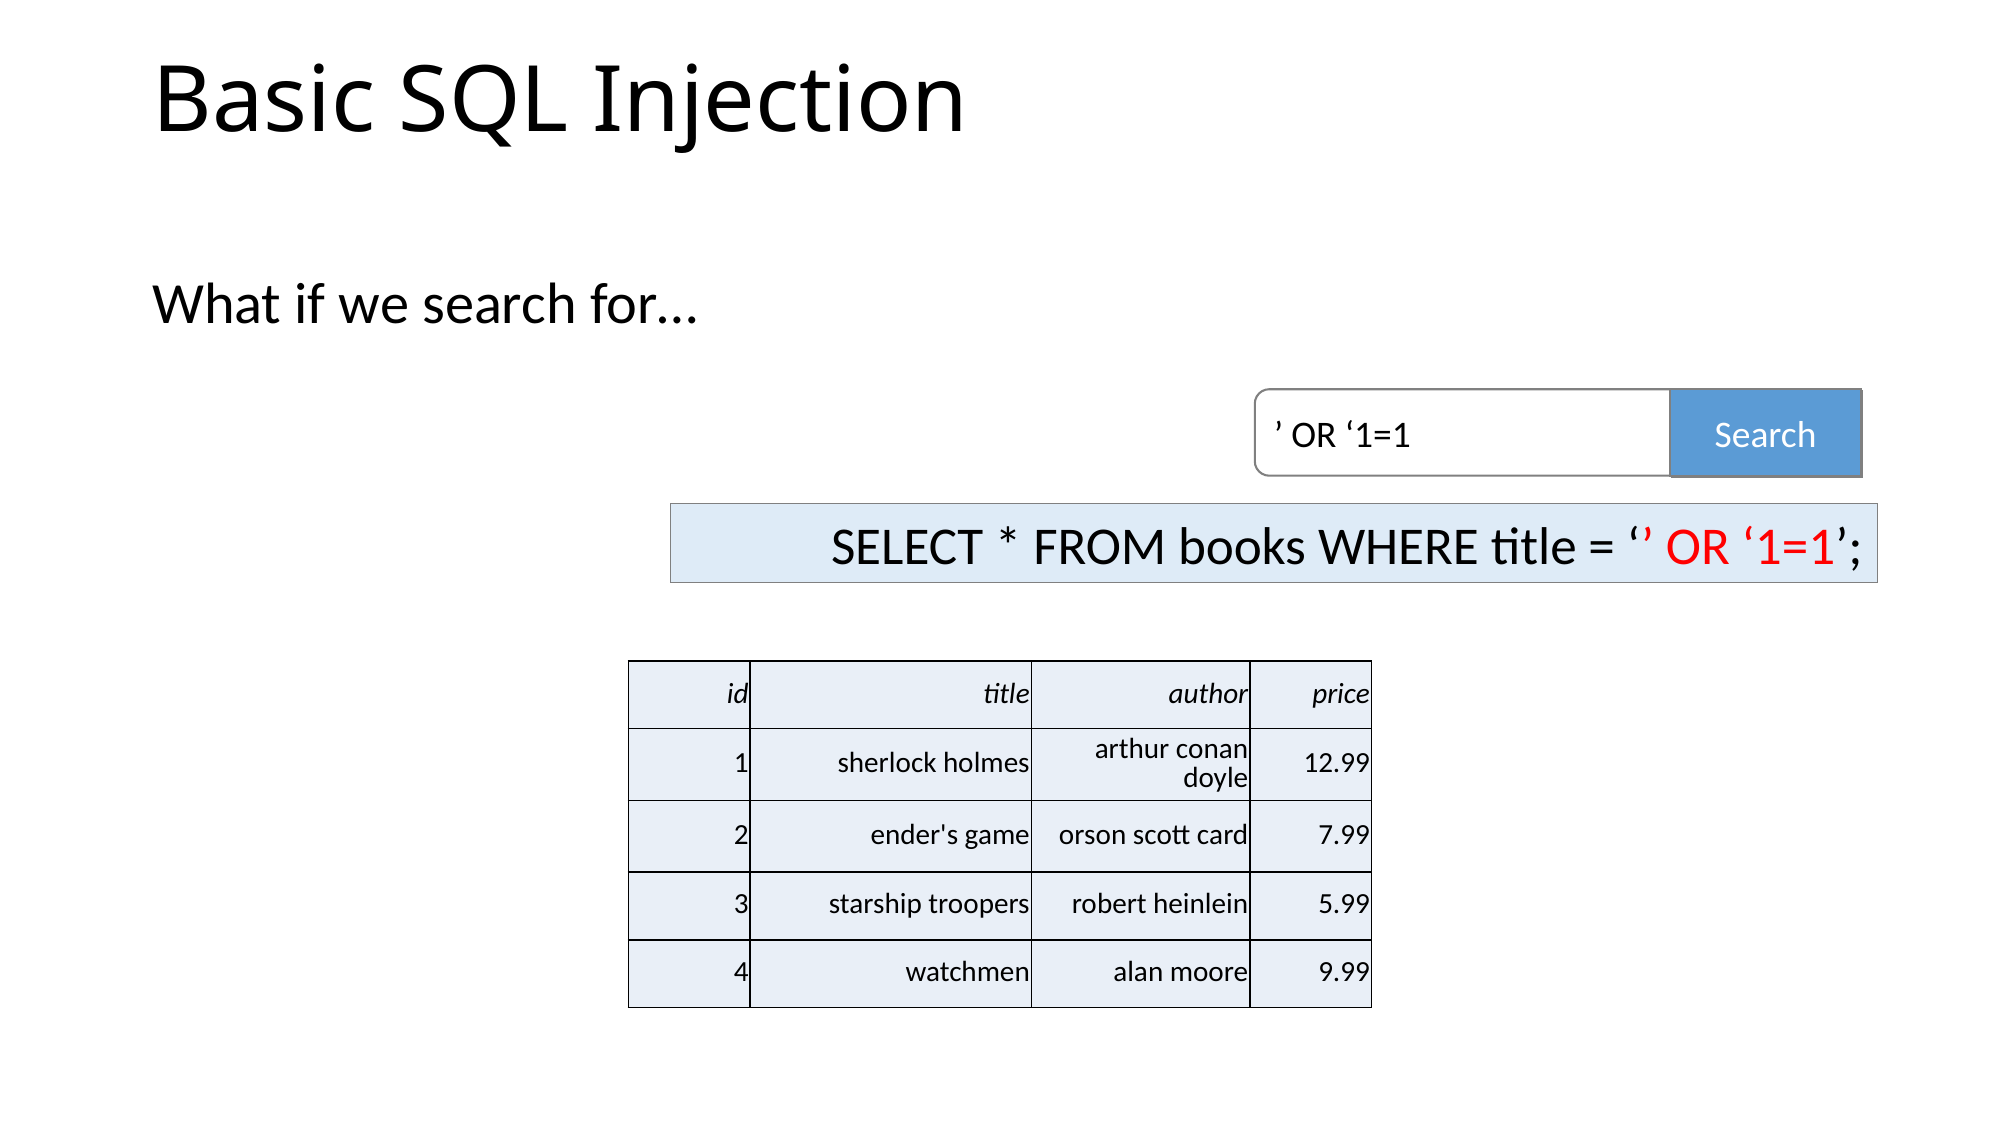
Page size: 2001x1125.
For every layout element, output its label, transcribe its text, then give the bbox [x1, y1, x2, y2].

table_cell 7.99 [1251, 801, 1371, 871]
table_cell 2 [629, 801, 749, 871]
table_cell 4 [629, 941, 749, 1007]
table_cell 12.99 [1251, 729, 1371, 800]
table_cell watchmen [751, 941, 1031, 1007]
table_cell 3 [629, 873, 749, 939]
table_cell sherlock holmes [751, 729, 1031, 800]
text_box ’ OR ‘1=1 [1254, 389, 1669, 476]
table_cell alan moore [1032, 941, 1249, 1007]
table_cell arthur conan doyle [1032, 729, 1249, 800]
table_header price [1251, 662, 1371, 728]
table_cell starship troopers [751, 873, 1031, 939]
table_cell 1 [629, 729, 749, 800]
text_box Search [1695, 402, 1835, 462]
text_box [1669, 389, 1863, 478]
table_cell orson scott card [1032, 801, 1249, 871]
table_cell robert heinlein [1032, 873, 1249, 939]
title Basic SQL Injection [137, 42, 1863, 163]
table_cell ender's game [751, 801, 1031, 871]
table_header author [1032, 662, 1249, 728]
table_header title [751, 662, 1031, 728]
table_cell 9.99 [1251, 941, 1371, 1007]
table_header id [629, 662, 749, 728]
text_box SELECT * FROM books WHERE title = ‘’ OR ‘1=1’; [670, 503, 1878, 583]
text_box What if we search for… [137, 257, 744, 345]
table_cell 5.99 [1251, 873, 1371, 939]
